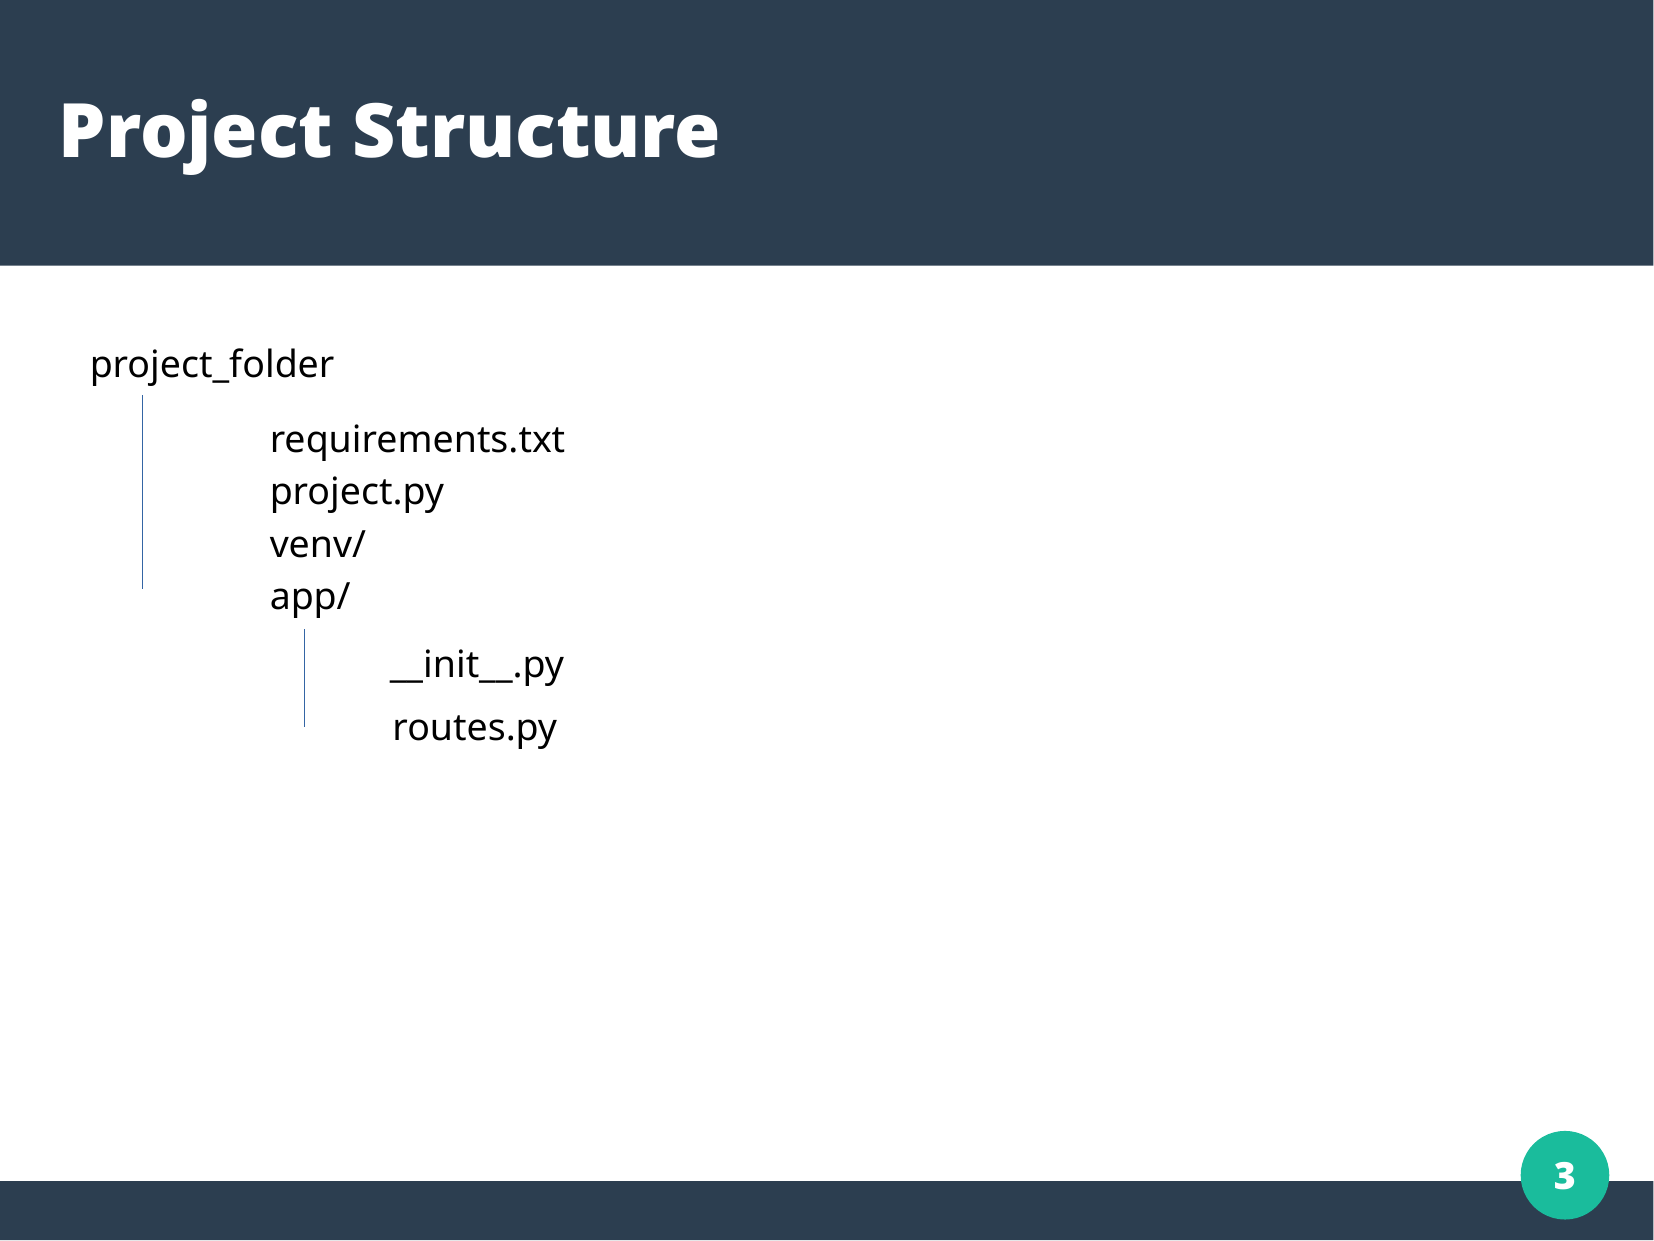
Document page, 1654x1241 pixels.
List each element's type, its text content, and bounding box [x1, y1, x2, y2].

text_box __init__.py [375, 630, 601, 683]
text_box routes.py [377, 692, 588, 746]
text_box app/ [255, 562, 466, 616]
text_box requirements.txt [255, 405, 721, 458]
text_box project_folder [75, 330, 526, 383]
text_box venv/ [255, 509, 586, 562]
title Project Structure [59, 49, 1595, 207]
text_box project.py [255, 457, 646, 510]
